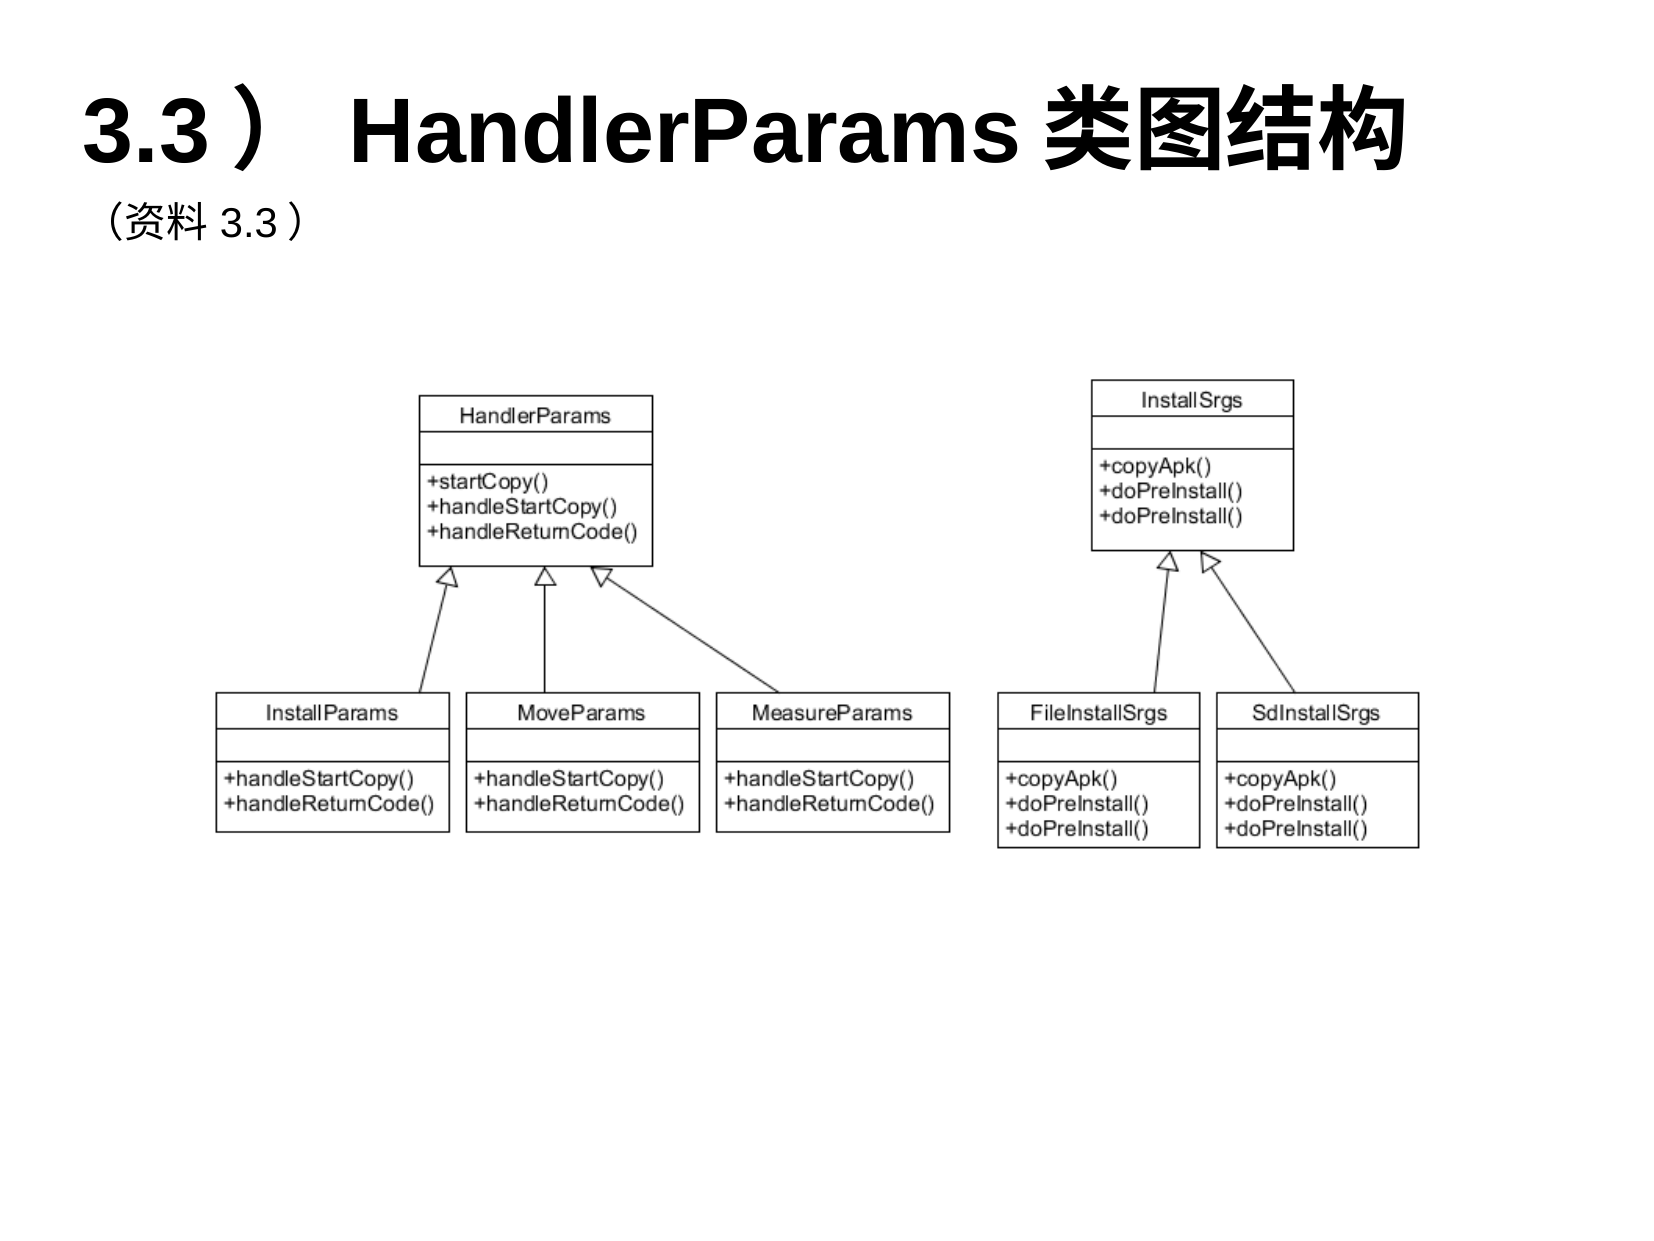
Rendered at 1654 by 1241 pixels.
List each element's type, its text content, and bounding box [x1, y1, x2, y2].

title 3.3）HandlerParams类图结构 （资料3.3） [82, 49, 1571, 257]
picture [208, 364, 1441, 931]
